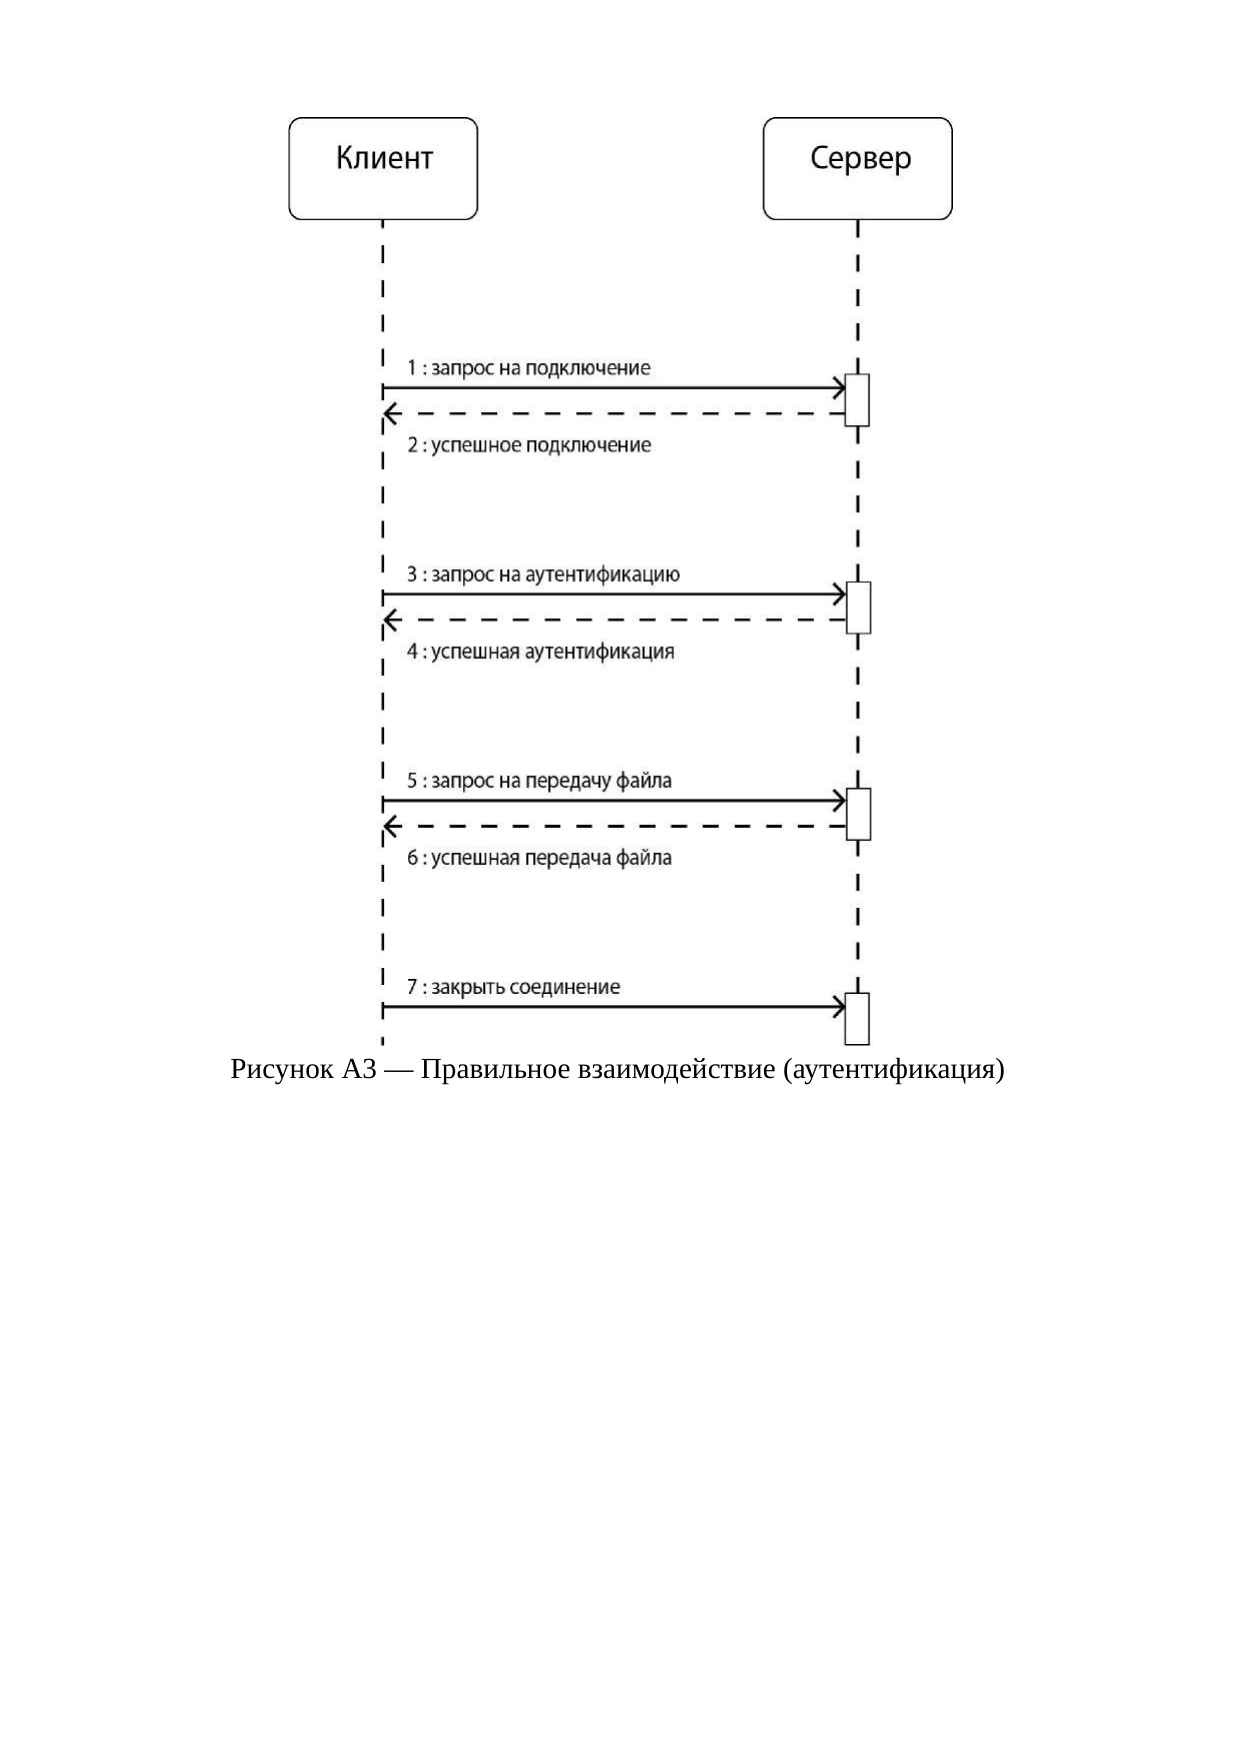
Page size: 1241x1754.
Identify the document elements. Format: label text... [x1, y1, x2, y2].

picture [288, 117, 953, 1046]
text_box Рисунок А3 — Правильное взаимодействие (аутентификация) [230, 1049, 1009, 1083]
